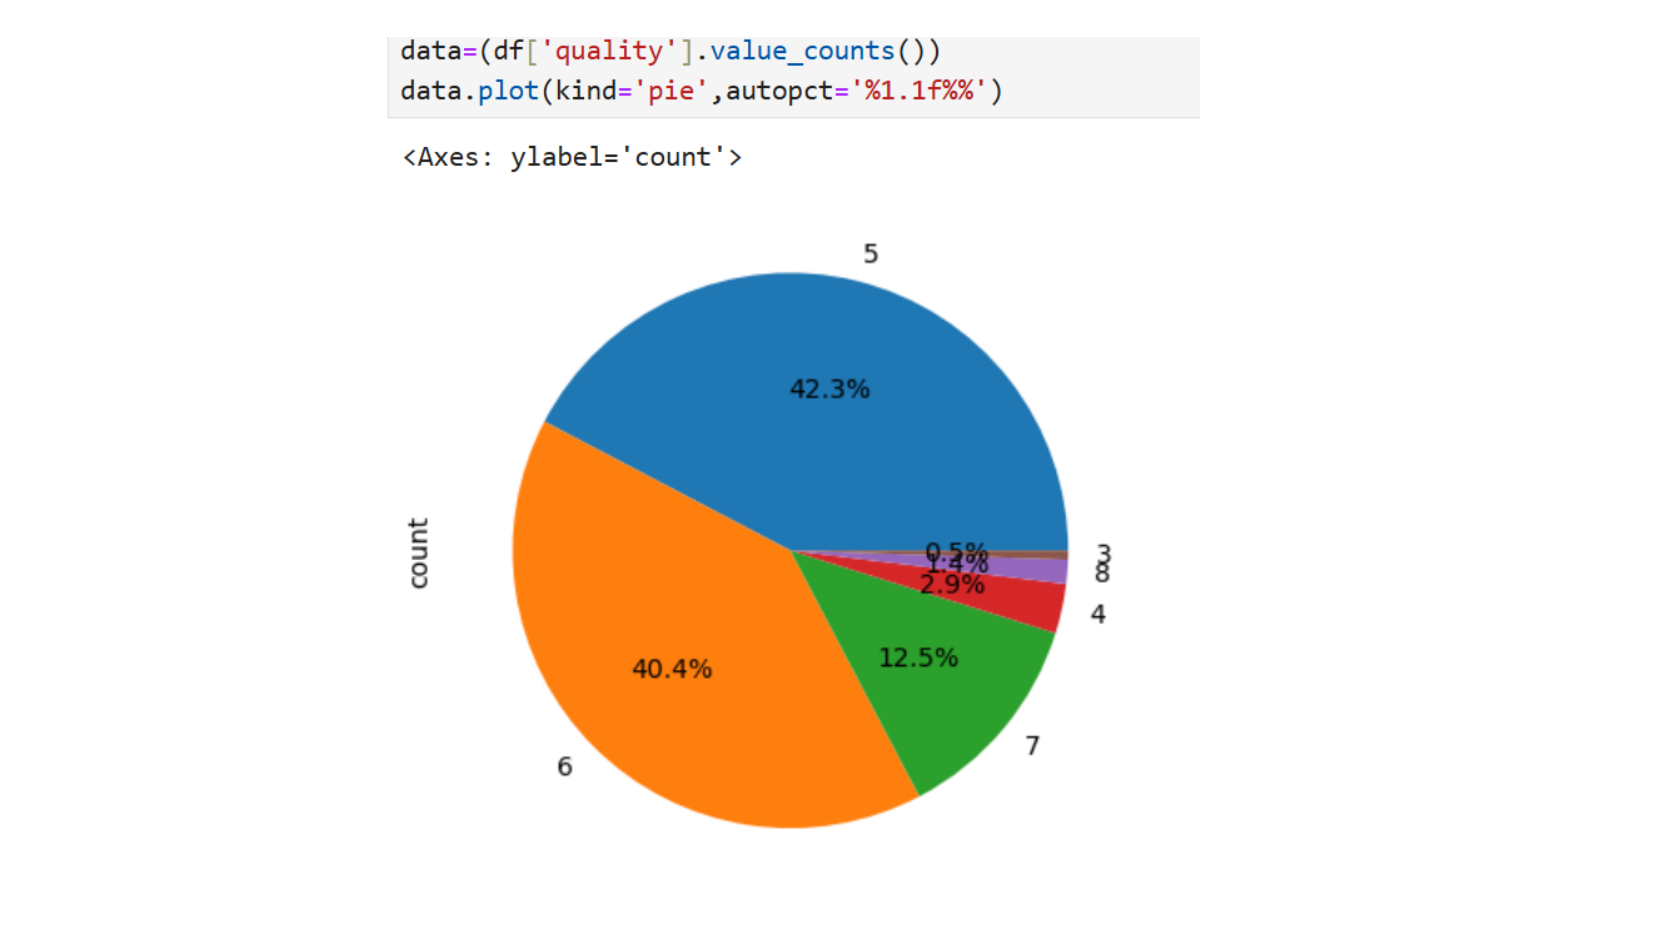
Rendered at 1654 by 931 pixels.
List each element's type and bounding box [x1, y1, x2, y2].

picture [379, 37, 1200, 859]
